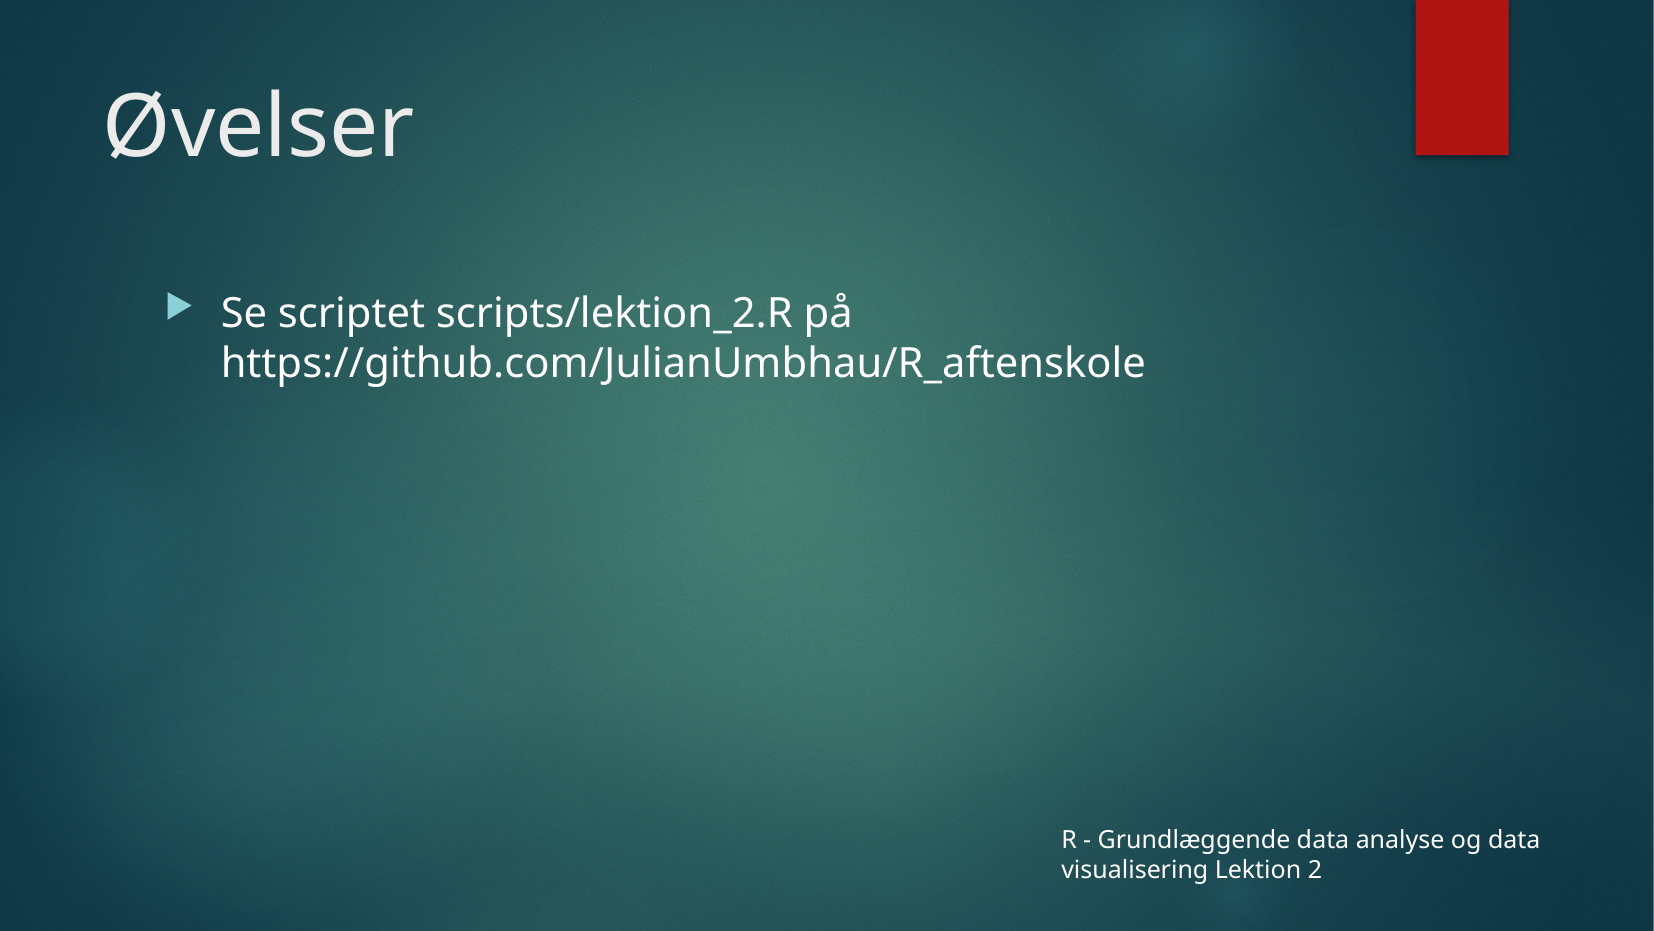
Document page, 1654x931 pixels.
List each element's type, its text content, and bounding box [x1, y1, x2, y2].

list Se scriptet scripts/lektion_2.R på https://github.com/JulianUmbhau/R_aftenskole [149, 278, 1363, 848]
text_box R - Grundlæggende data analyse og data visualisering Lektion 2 [1046, 816, 1632, 891]
picture [0, 0, 1654, 931]
title Øvelser [87, 61, 1364, 252]
